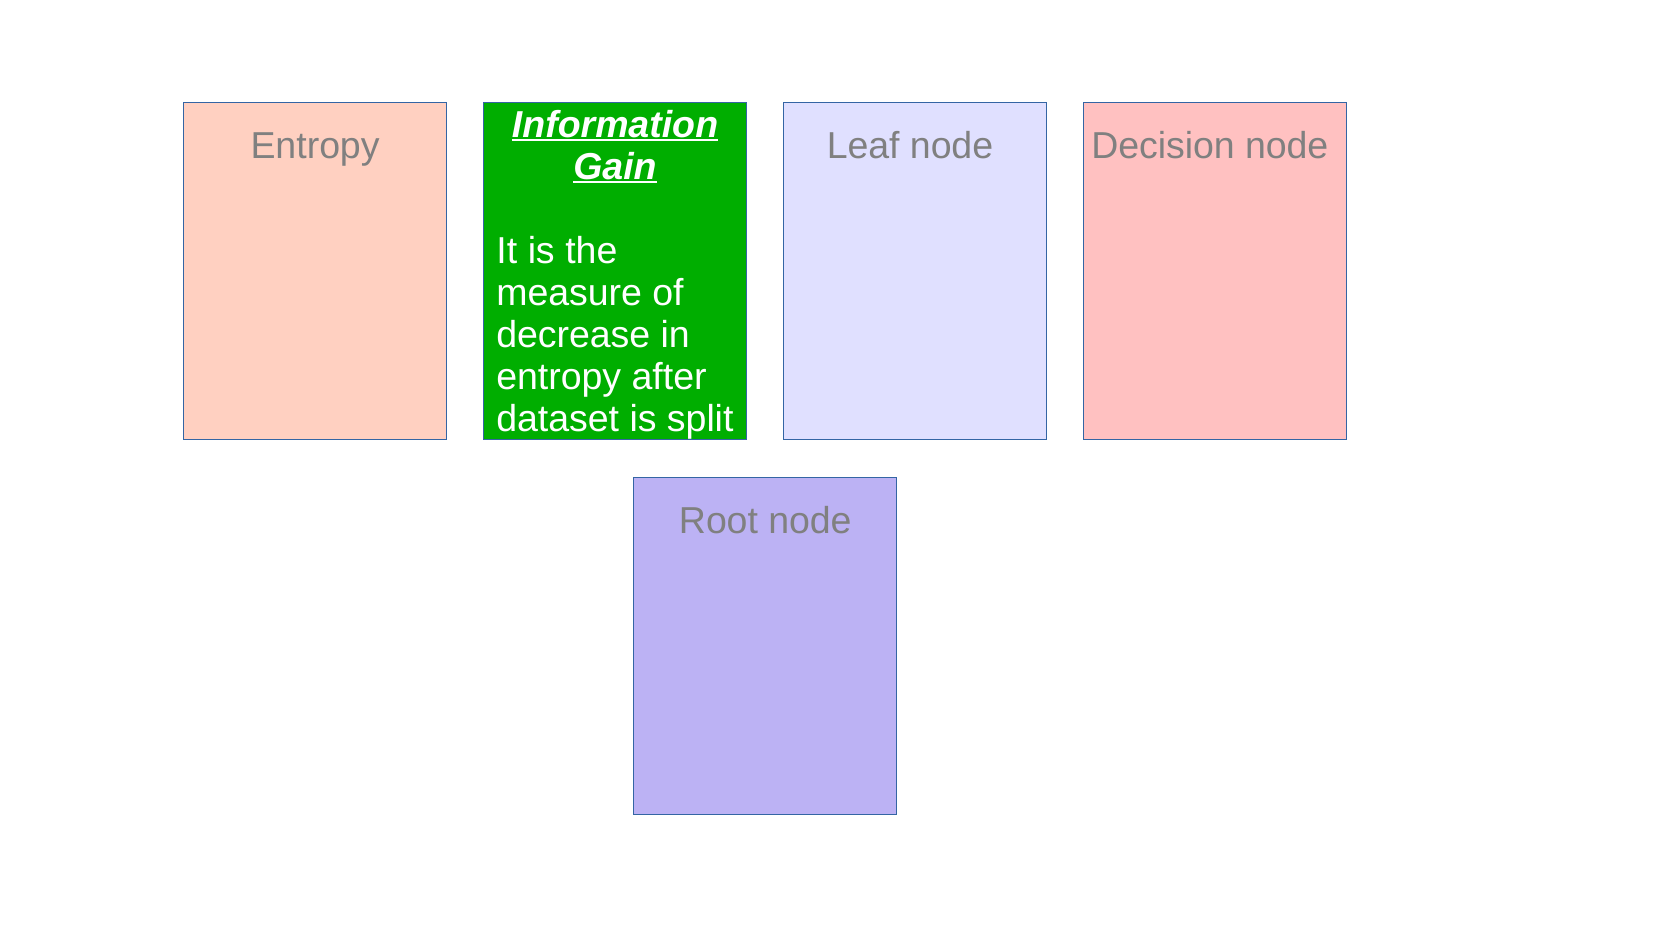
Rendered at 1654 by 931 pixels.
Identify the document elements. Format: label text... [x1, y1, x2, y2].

text_box Decision node [1083, 102, 1347, 440]
text_box Entropy [183, 102, 447, 440]
text_box Leaf node [783, 102, 1047, 440]
text_box Root node [633, 477, 897, 815]
text_box Information Gain It is the measure of decrease in entropy after dataset is split [483, 102, 747, 440]
